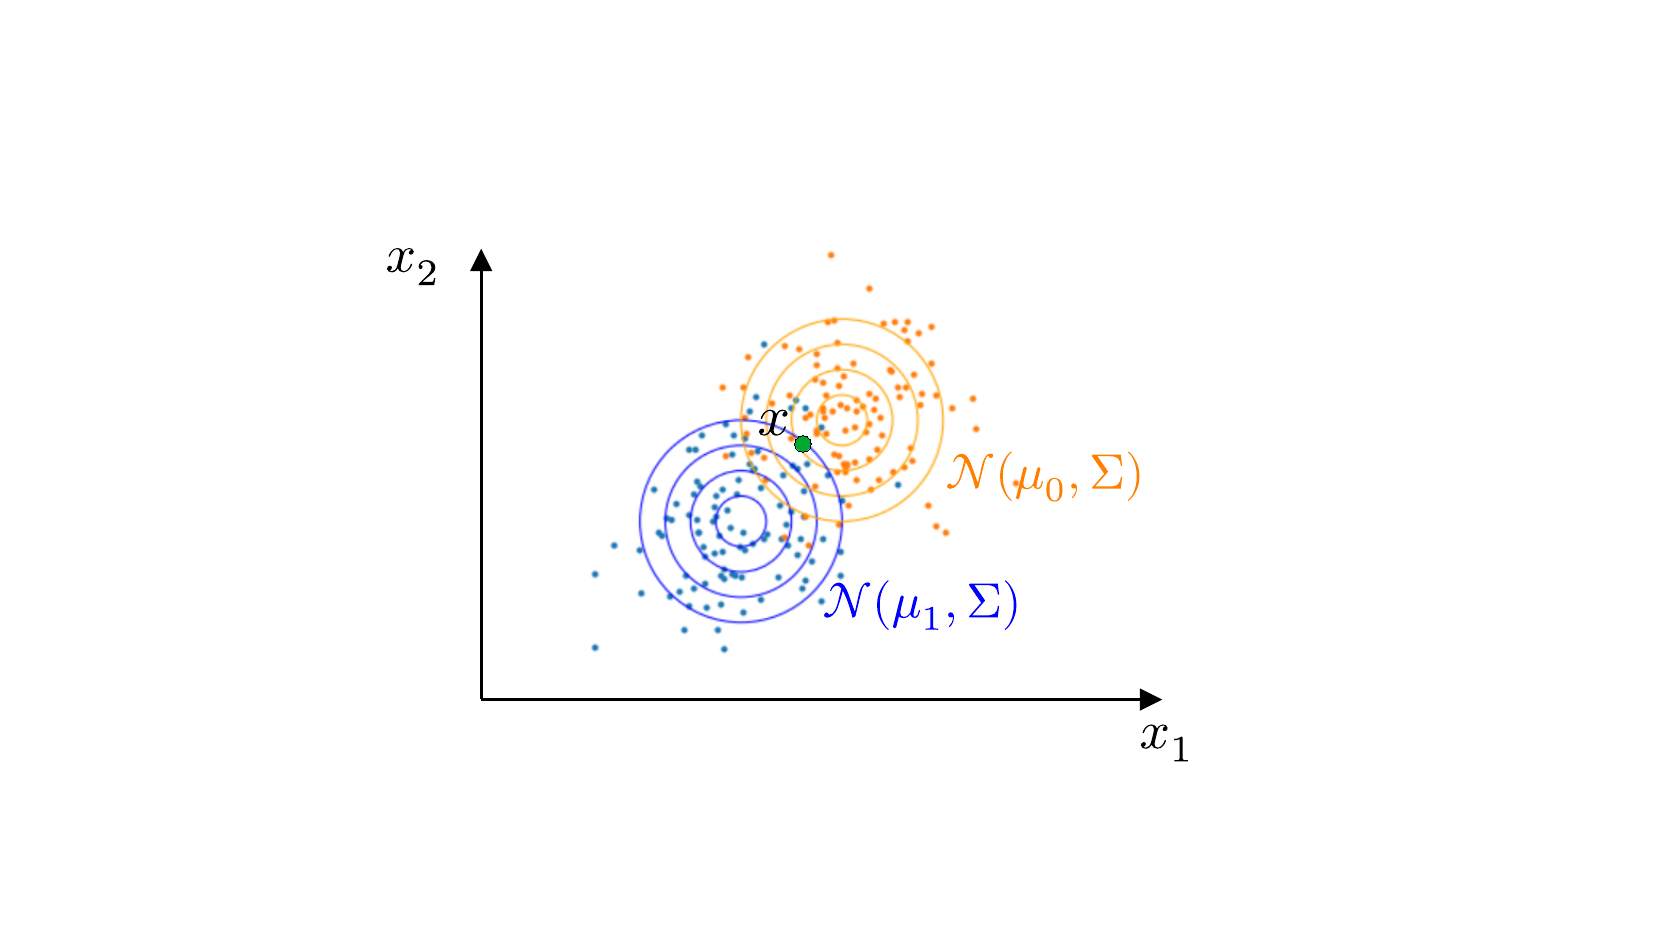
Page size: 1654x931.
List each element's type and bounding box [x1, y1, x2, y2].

picture [588, 240, 1142, 666]
text_box [794, 435, 812, 453]
picture [1139, 724, 1188, 762]
picture [383, 245, 438, 288]
